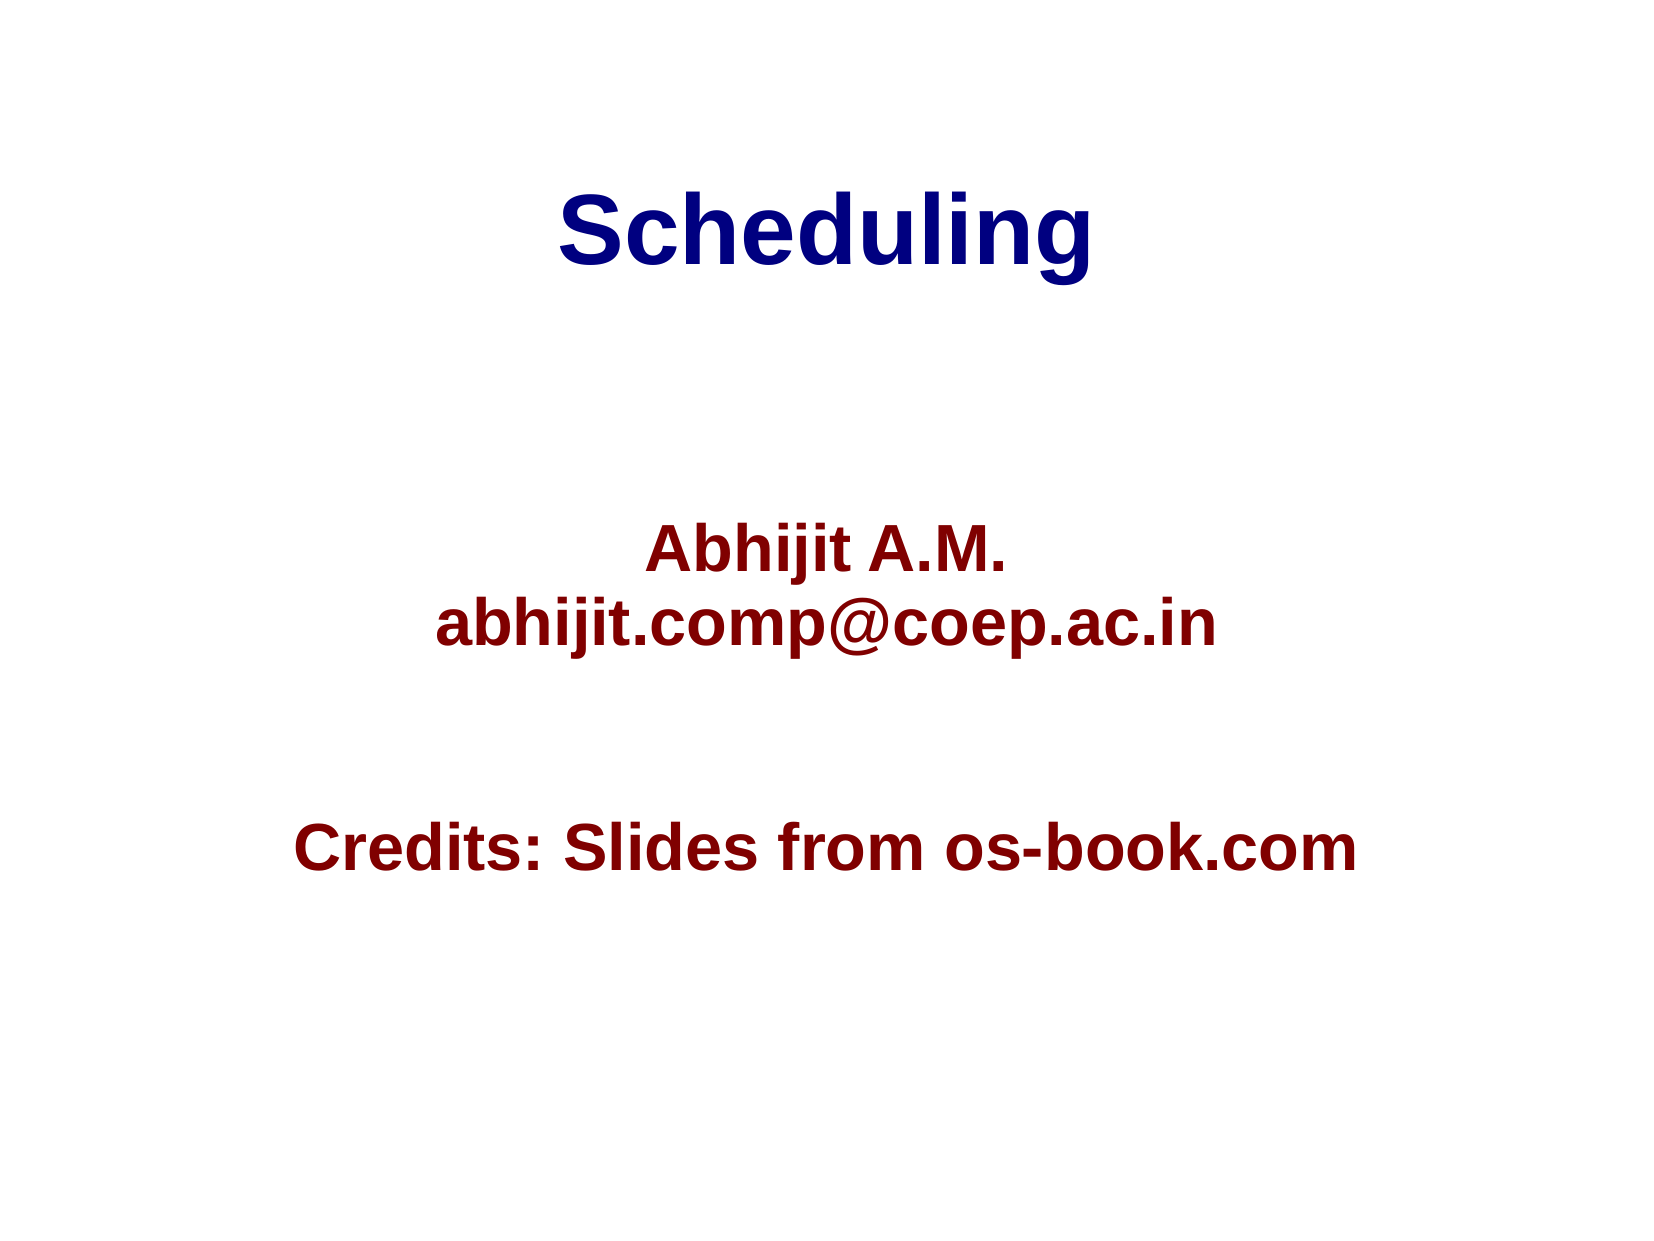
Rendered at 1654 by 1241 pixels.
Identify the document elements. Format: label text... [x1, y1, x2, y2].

subtitle Scheduling Abhijit A.M. abhijit.comp@coep.ac.in Credits: Slides from os-book.com [82, 49, 1571, 1010]
